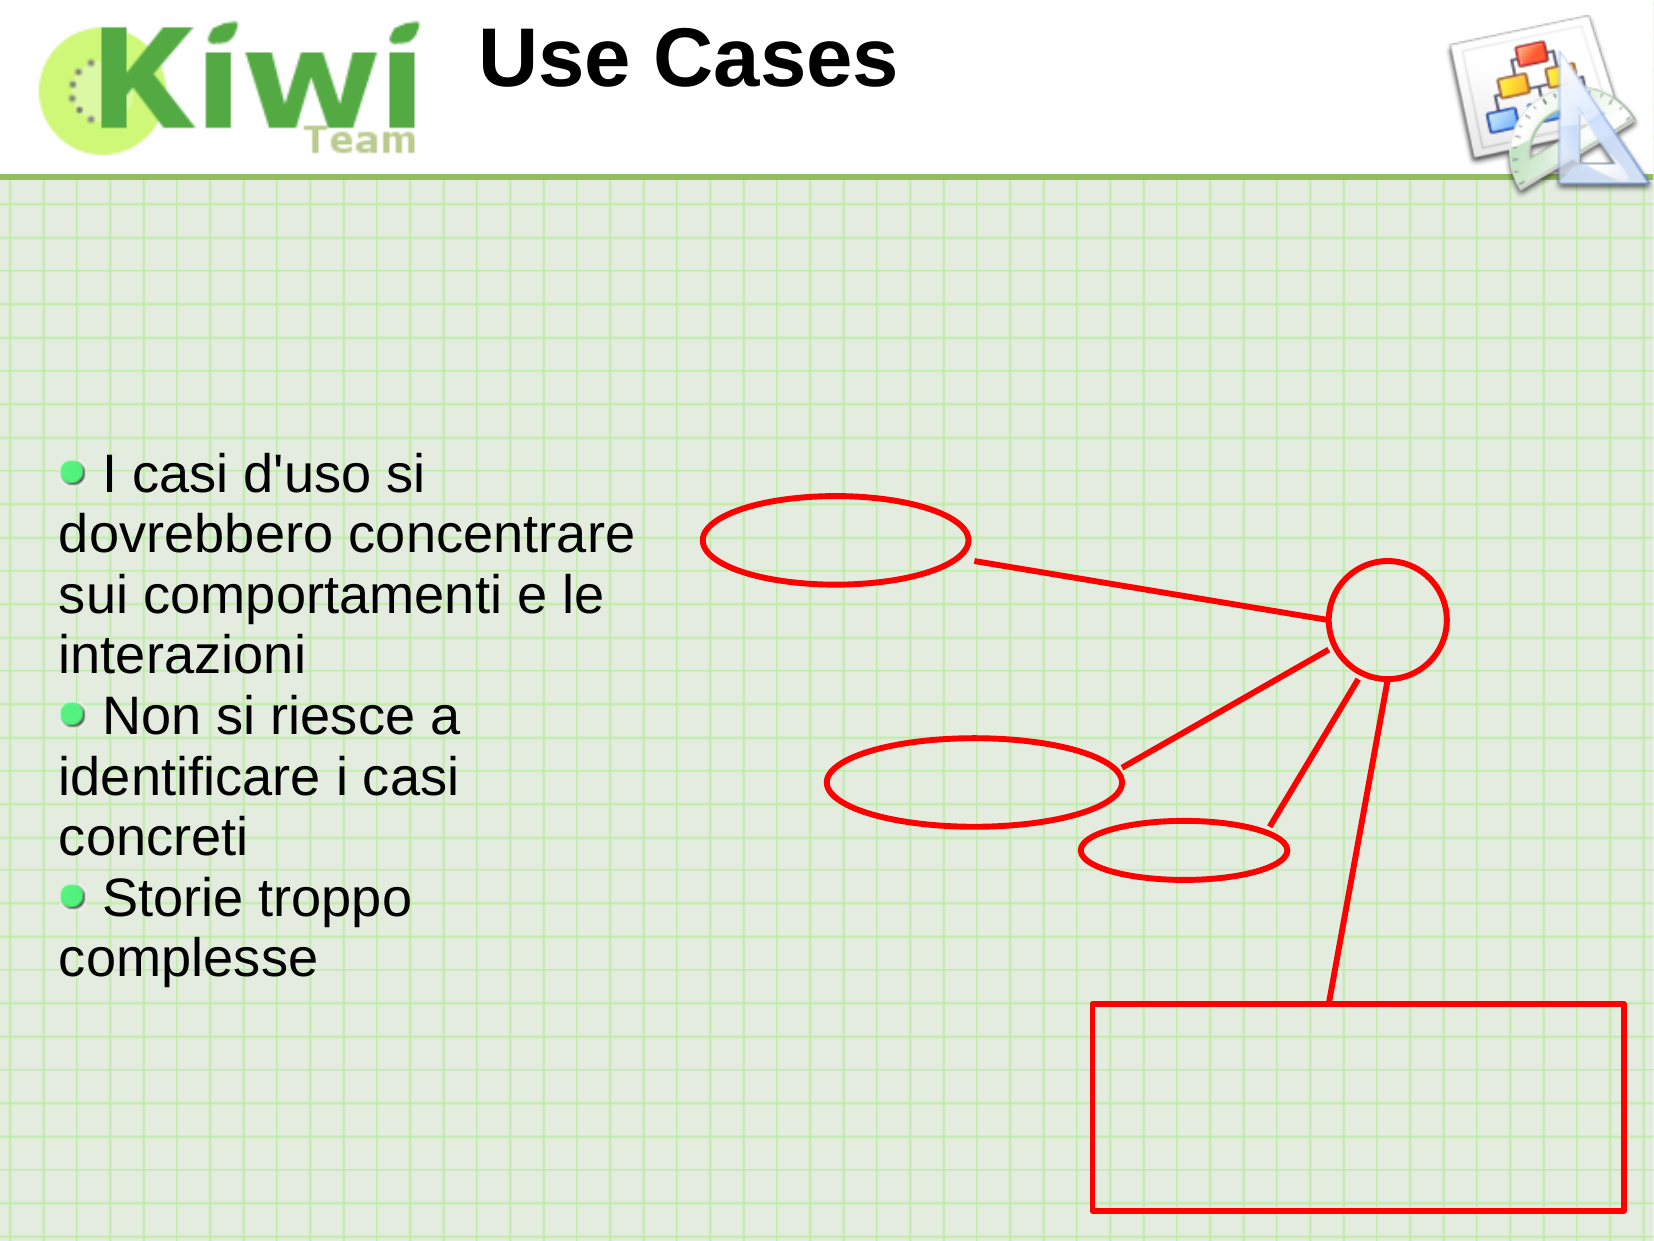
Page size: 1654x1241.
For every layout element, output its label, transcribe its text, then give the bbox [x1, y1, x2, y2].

picture [29, 7, 438, 166]
text_box [0, 0, 1446, 174]
title Use Cases [478, 8, 1211, 107]
picture [0, 0, 1654, 1241]
text_box I casi d'uso si dovrebbero concentrare sui comportamenti e le interazioni Non si riesce a identificare i casi concreti Storie troppo complesse [59, 236, 650, 1182]
